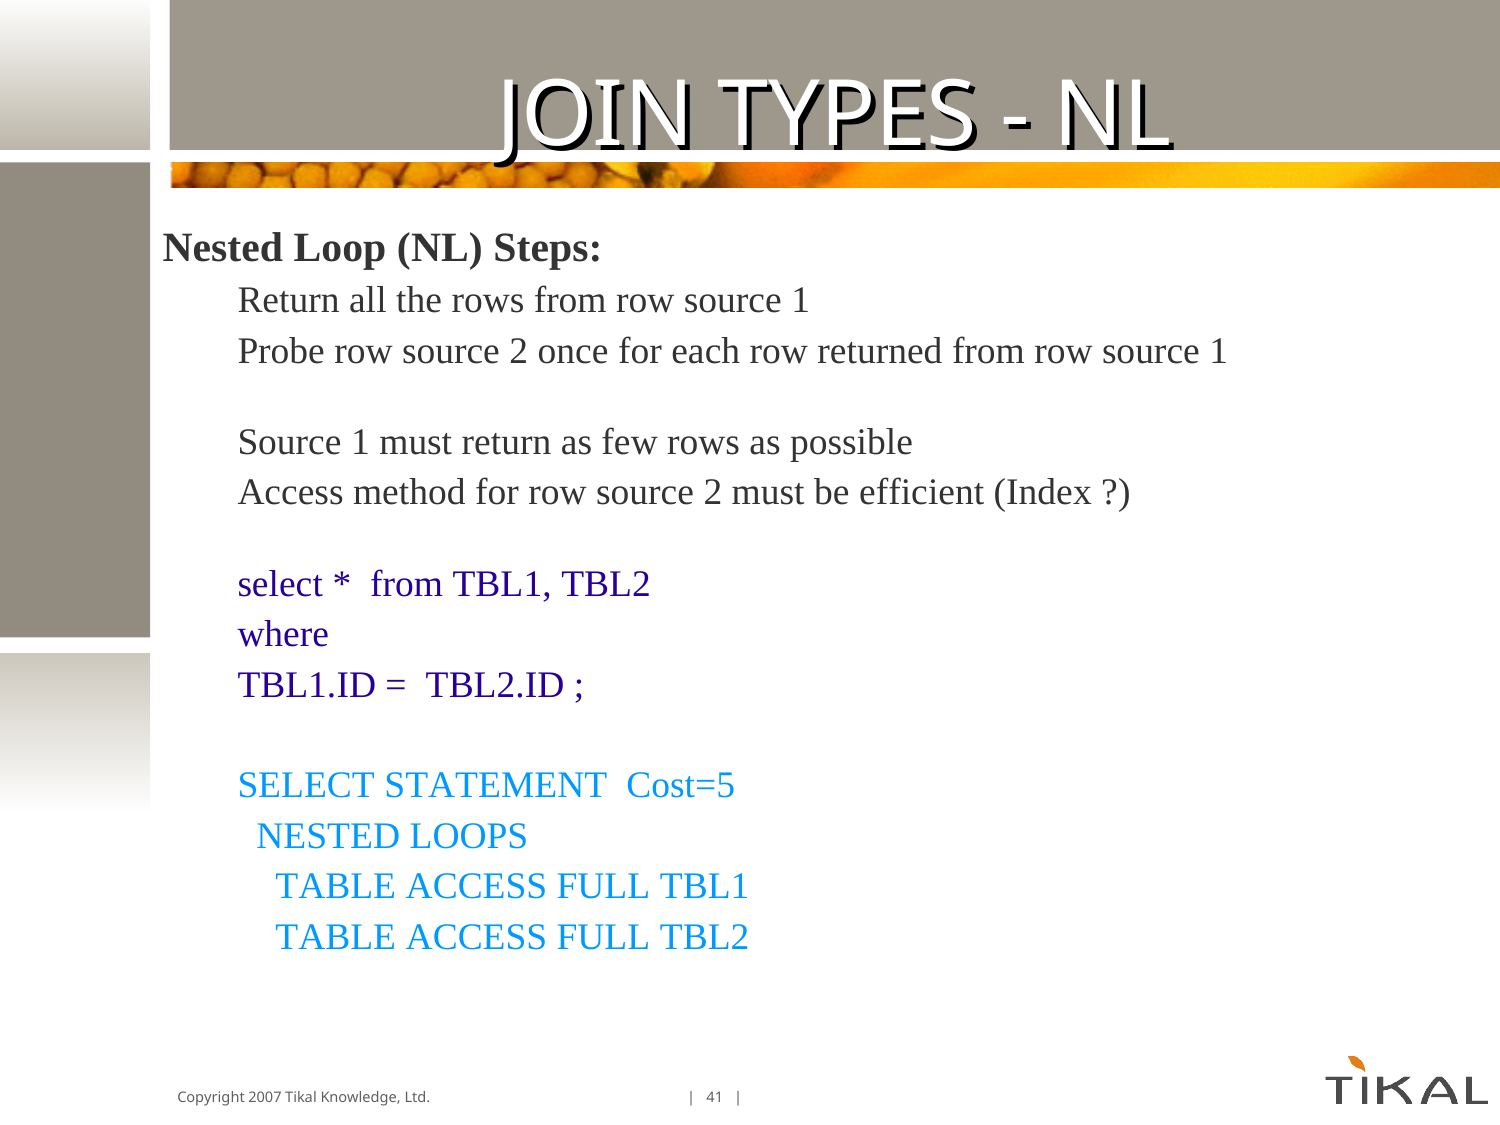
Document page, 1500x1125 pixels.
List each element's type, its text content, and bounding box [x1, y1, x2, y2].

picture [1312, 1034, 1500, 1125]
title JOIN TYPES - NL [169, 0, 1499, 221]
list Nested Loop (NL) Steps: Return all the rows from row source 1 Probe row source 2 once for each row returned from row source 1 Source 1 must return as few rows as possible Access method for row source 2 must be efficient (Index ?) select * from TBL1, TBL2 where TBL1.ID = TBL2.ID ; SELECT STATEMENT Cost=5 NESTED LOOPS TABLE ACCESS FULL TBL1 TABLE ACCESS FULL TBL2 [162, 224, 1473, 1059]
